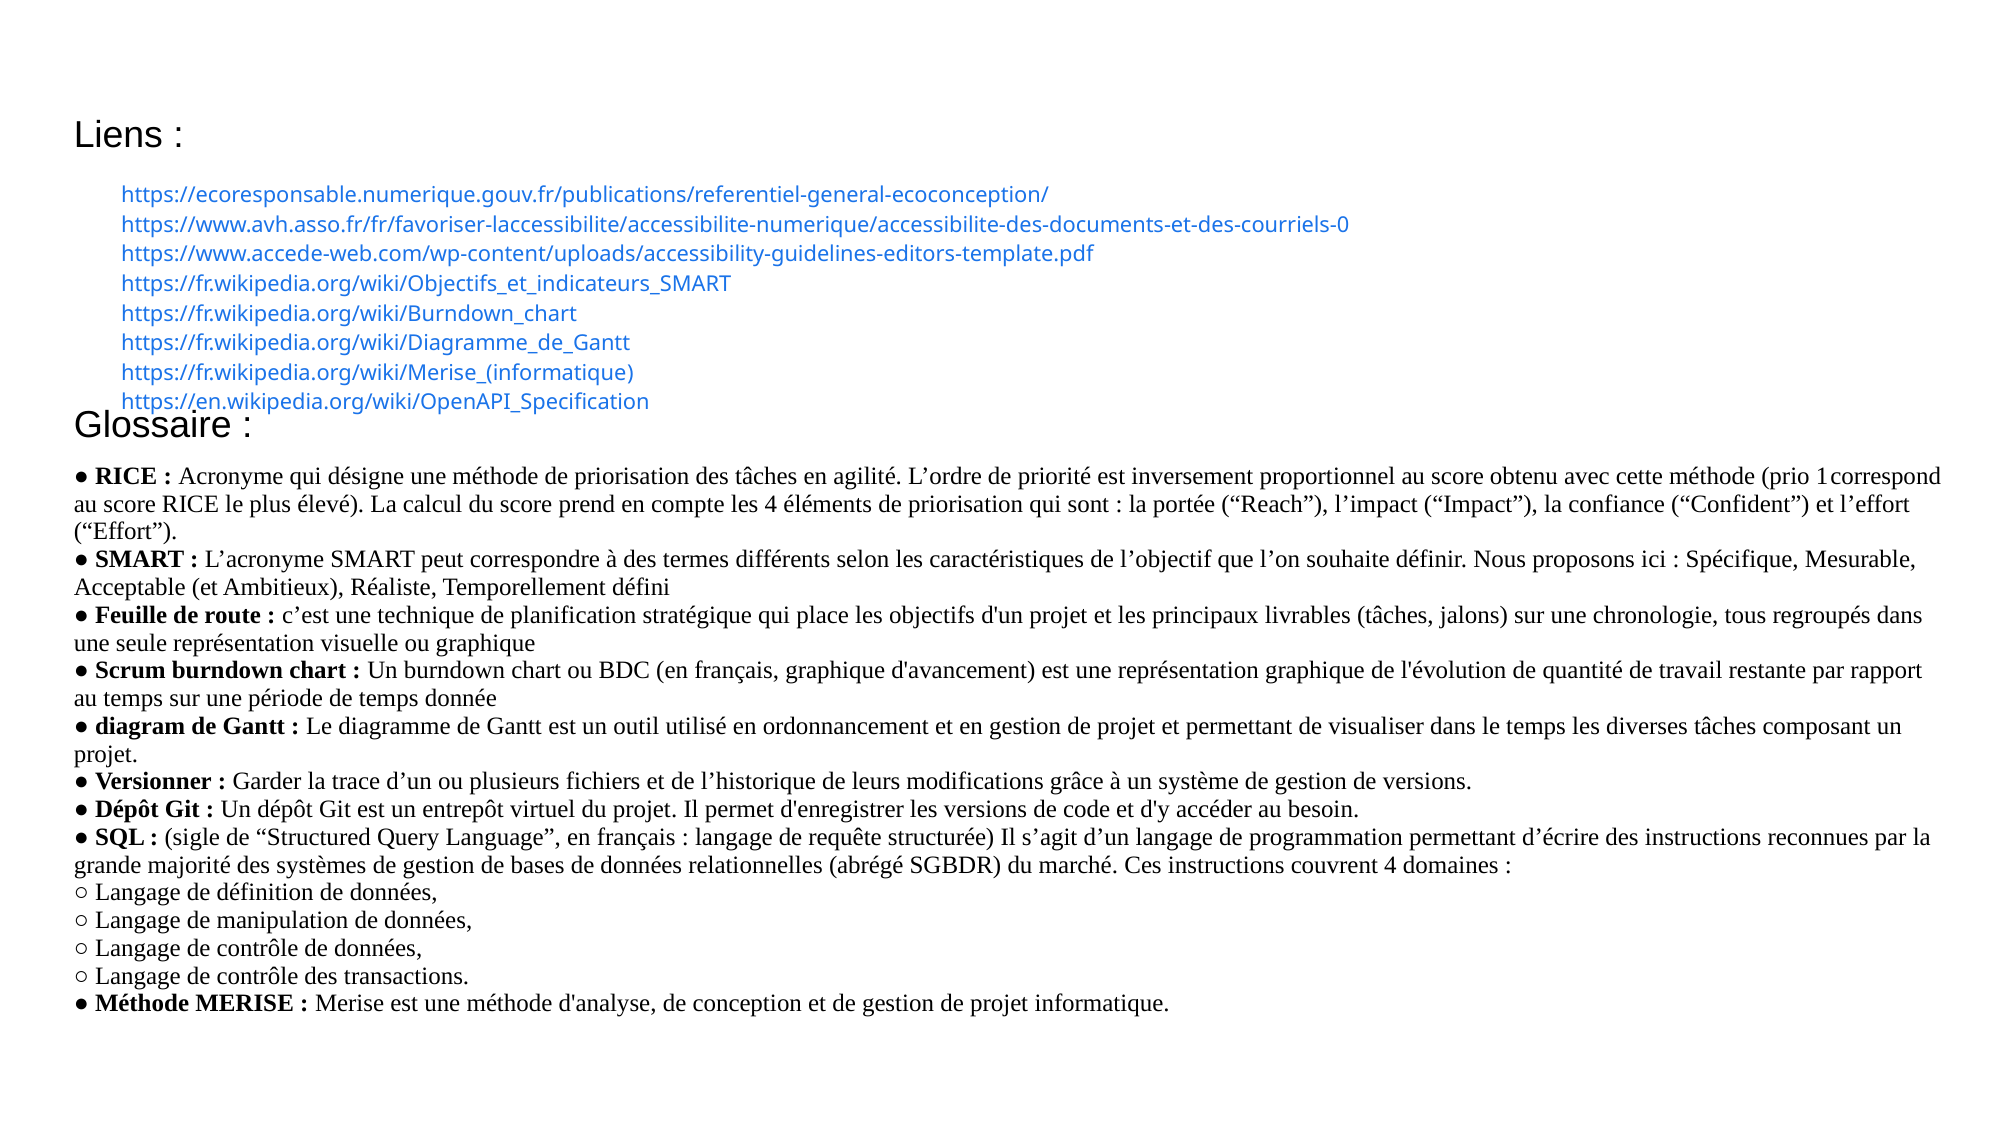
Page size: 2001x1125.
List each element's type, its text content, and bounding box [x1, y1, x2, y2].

text_box https://ecoresponsable.numerique.gouv.fr/publications/referentiel-general-ecoconception/ https://www.avh.asso.fr/fr/favoriser-laccessibilite/accessibilite-numerique/accessibilite-des-documents-et-des-courriels-0 https://www.accede-web.com/wp-content/uploads/accessibility-guidelines-editors-template.pdf https://fr.wikipedia.org/wiki/Objectifs_et_indicateurs_SMART https://fr.wikipedia.org/wiki/Burndown_chart https://fr.wikipedia.org/wiki/Diagramme_de_Gantt https://fr.wikipedia.org/wiki/Merise_(informatique) https://en.wikipedia.org/wiki/OpenAPI_Specification [106, 172, 1760, 392]
text_box Liens : [59, 106, 426, 164]
text_box Glossaire : [59, 396, 426, 454]
text_box ● RICE : Acronyme qui désigne une méthode de priorisation des tâches en agilité. L’ordre de priorité est inversement proportionnel au score obtenu avec cette méthode (prio 1correspond au score RICE le plus élevé). La calcul du score prend en compte les 4 éléments de priorisation qui sont : la portée (“Reach”), l’impact (“Impact”), la confiance (“Confident”) et l’effort (“Effort”). ● SMART : L’acronyme SMART peut correspondre à des termes différents selon les caractéristiques de l’objectif que l’on souhaite définir. Nous proposons ici : Spécifique, Mesurable, Acceptable (et Ambitieux), Réaliste, Temporellement défini ● Feuille de route : c’est une technique de planification stratégique qui place les objectifs d'un projet et les principaux livrables (tâches, jalons) sur une chronologie, tous regroupés dans une seule représentation visuelle ou graphique ● Scrum burndown chart : Un burndown chart ou BDC (en français, graphique d'avancement) est une représentation graphique de l'évolution de quantité de travail restante par rapport au temps sur une période de temps donnée ● diagram de Gantt : Le diagramme de Gantt est un outil utilisé en ordonnancement et en gestion de projet et permettant de visualiser dans le temps les diverses tâches composant un projet. ● Versionner : Garder la trace d’un ou plusieurs fichiers et de l’historique de leurs modifications grâce à un système de gestion de versions. ● Dépôt Git : Un dépôt Git est un entrepôt virtuel du projet. Il permet d'enregistrer les versions de code et d'y accéder au besoin. ● SQL : (sigle de “Structured Query Language”, en français : langage de requête structurée) Il s’agit d’un langage de programmation permettant d’écrire des instructions reconnues par la grande majorité des systèmes de gestion de bases de données relationnelles (abrégé SGBDR) du marché. Ces instructions couvrent 4 domaines : ○ Langage de définition de données, ○ Langage de manipulation de données, ○ Langage de contrôle de données, ○ Langage de contrôle des transactions. ● Méthode MERISE : Merise est une méthode d'analyse, de conception et de gestion de projet informatique. [59, 454, 1959, 1075]
